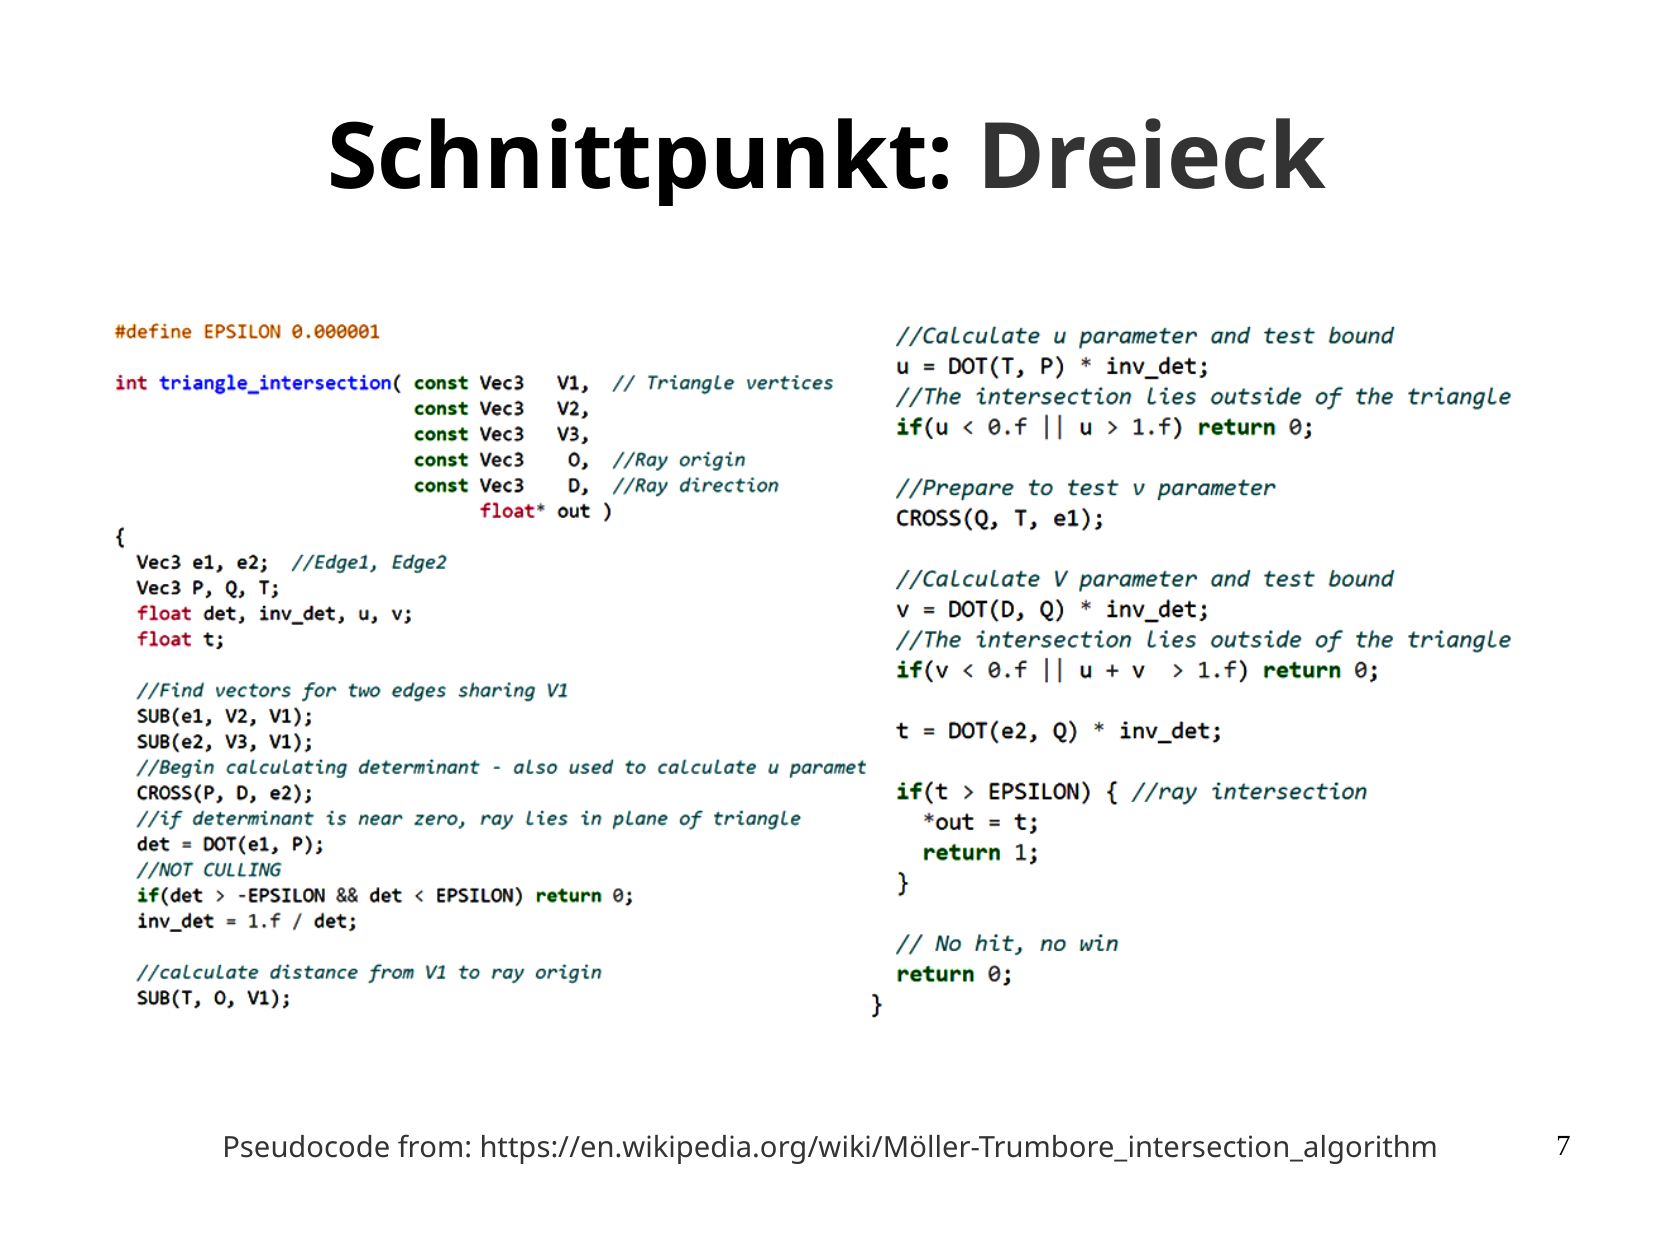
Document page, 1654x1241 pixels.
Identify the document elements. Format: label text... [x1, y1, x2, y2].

title Schnittpunkt: Dreieck [82, 49, 1571, 206]
text_box Pseudocode from: https://en.wikipedia.org/wiki/Möller-Trumbore_intersection_algorithm [75, 1118, 1587, 1176]
picture [62, 206, 1599, 1123]
